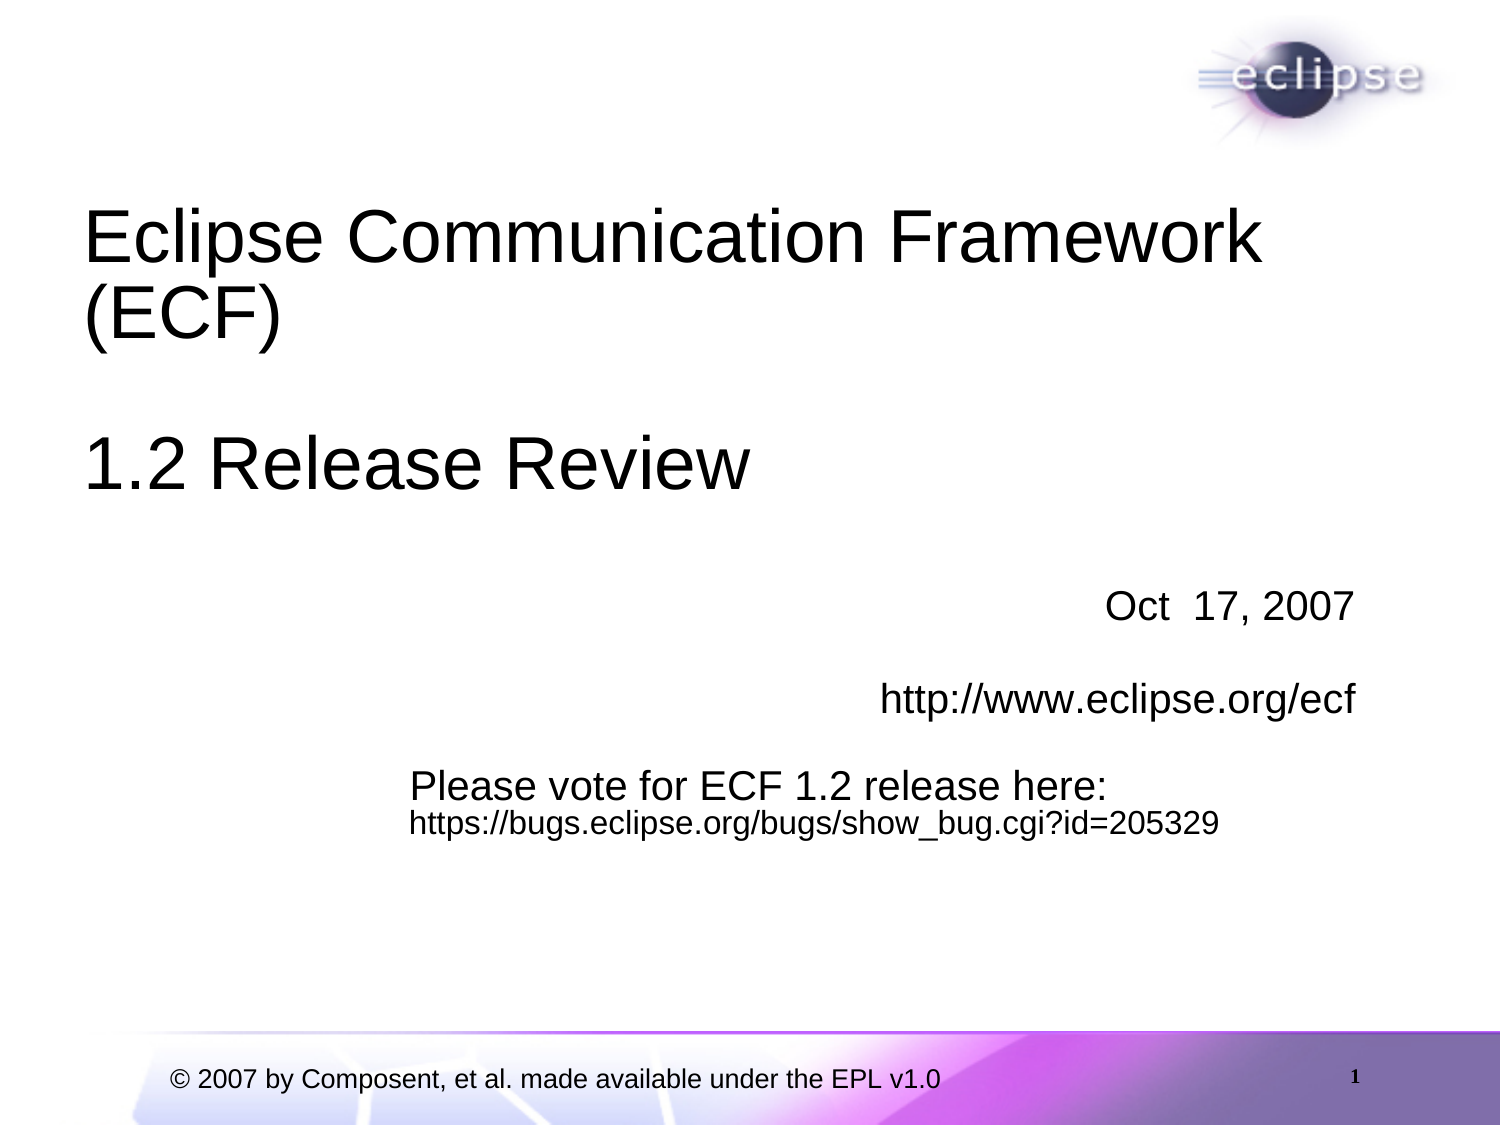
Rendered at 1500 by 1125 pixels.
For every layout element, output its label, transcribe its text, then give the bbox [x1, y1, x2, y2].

picture [0, 1031, 1500, 1125]
picture [1163, 15, 1464, 150]
title Eclipse Communication Framework (ECF) 1.2 Release Review [68, 194, 1374, 521]
subtitle Oct 17, 2007 http://www.eclipse.org/ecf Please vote for ECF 1.2 release here: https://bugs.eclipse.org/bugs/show_bug.cgi?id=205329 [319, 537, 1371, 906]
